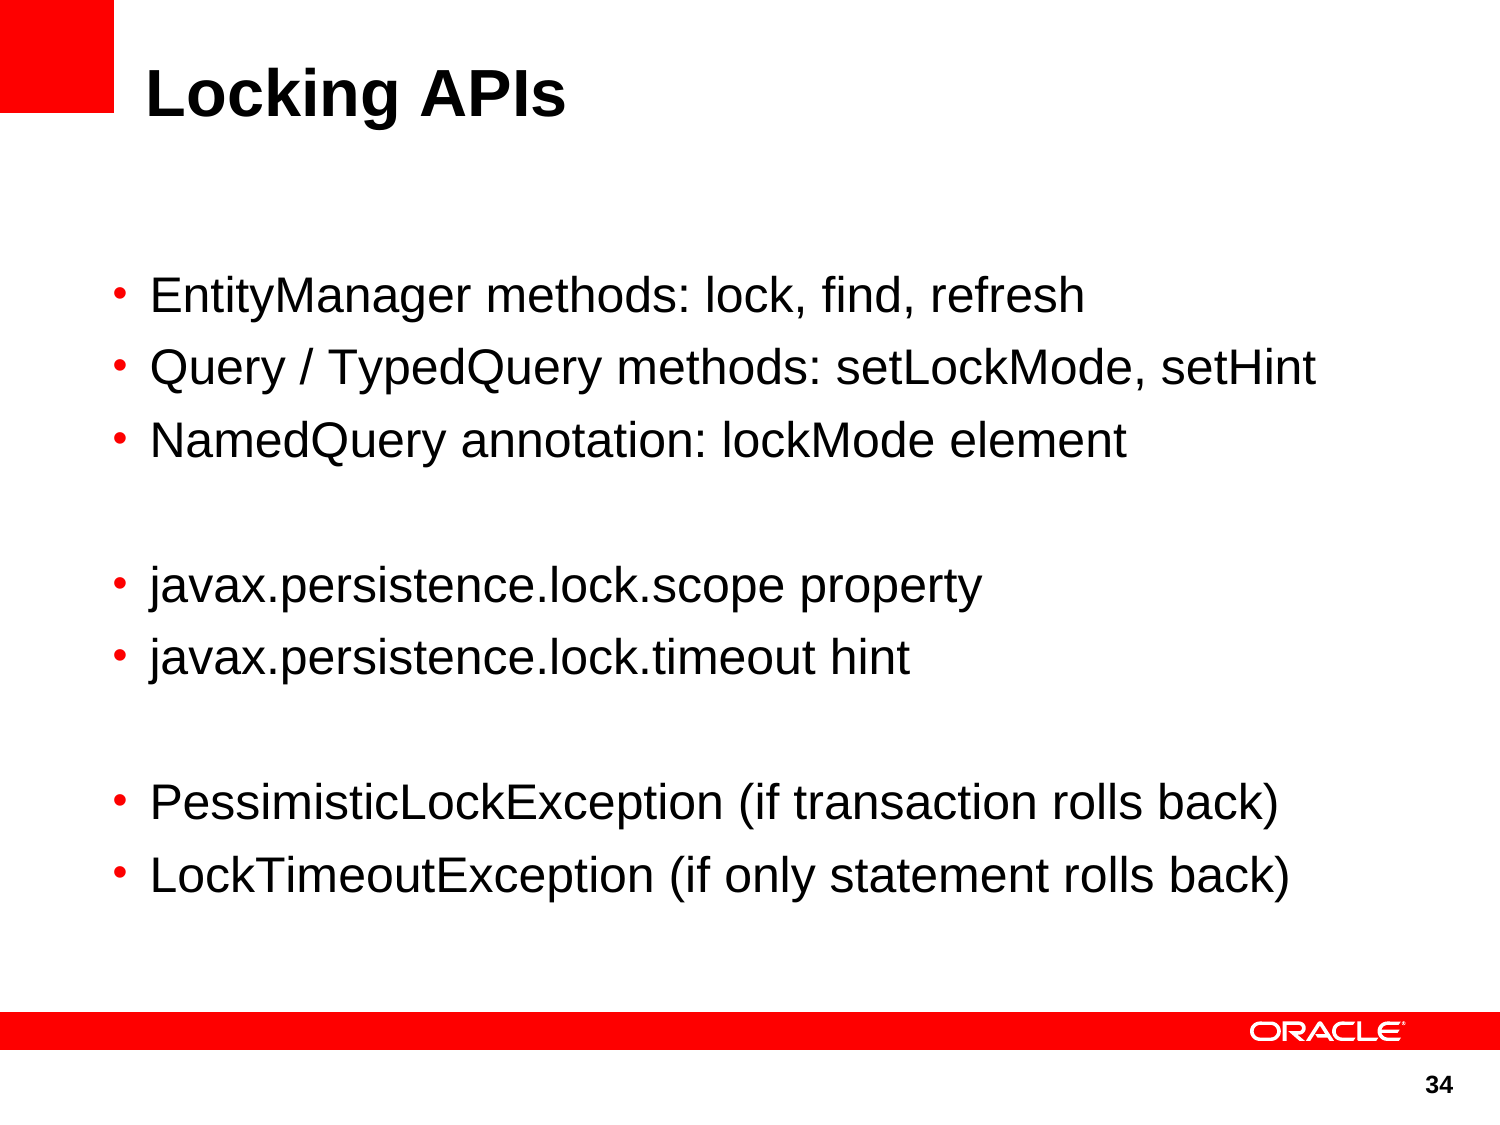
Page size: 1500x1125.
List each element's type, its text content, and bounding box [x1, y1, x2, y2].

title Locking APIs [145, 49, 1390, 205]
picture [0, 0, 114, 113]
picture [0, 1012, 1500, 1050]
list EntityManager methods: lock, find, refresh Query / TypedQuery methods: setLockMode, setHint NamedQuery annotation: lockMode element javax.persistence.lock.scope property javax.persistence.lock.timeout hint PessimisticLockException (if transaction rolls back) LockTimeoutException (if only statement rolls back) [112, 262, 1349, 976]
